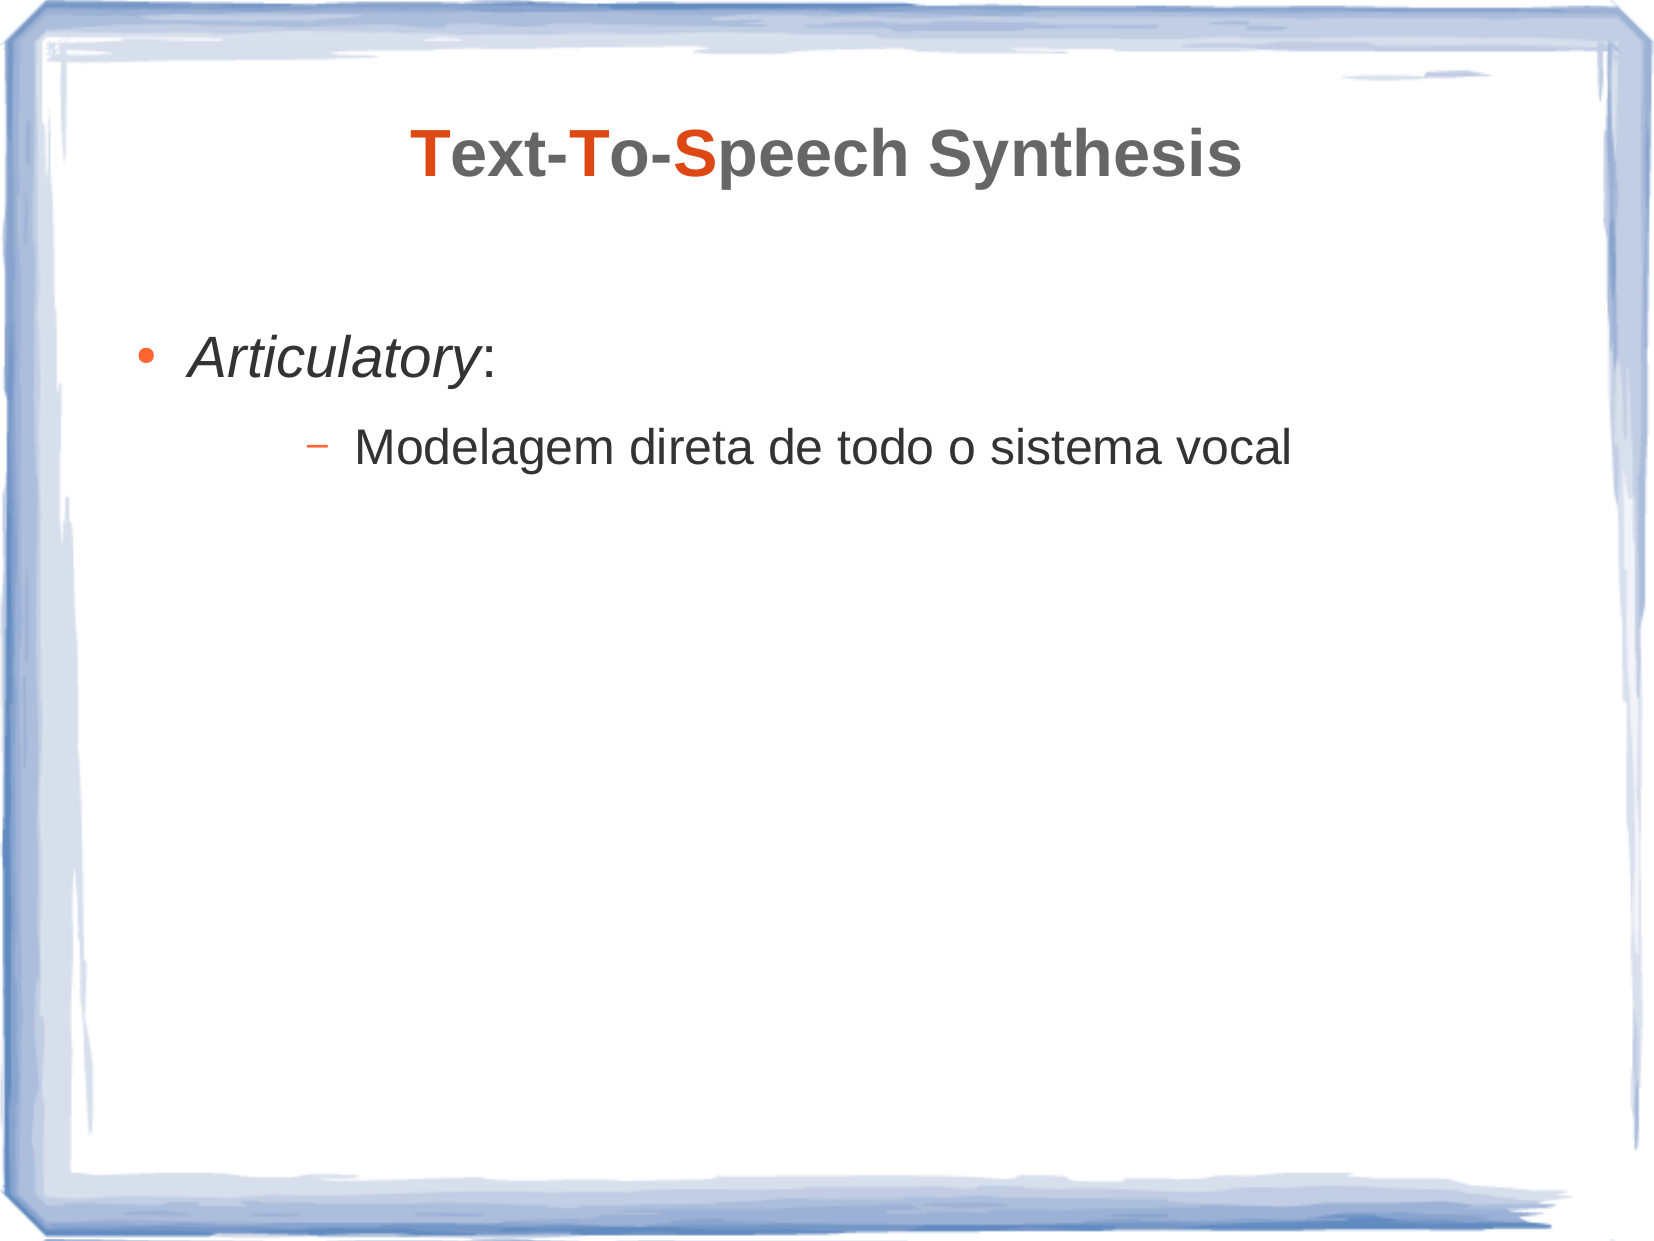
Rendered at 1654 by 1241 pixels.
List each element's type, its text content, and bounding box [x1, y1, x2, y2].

title Text-To-Speech Synthesis [82, 49, 1571, 257]
list Articulatory: Modelagem direta de todo o sistema vocal [118, 324, 1571, 1045]
picture [0, 0, 1654, 1241]
